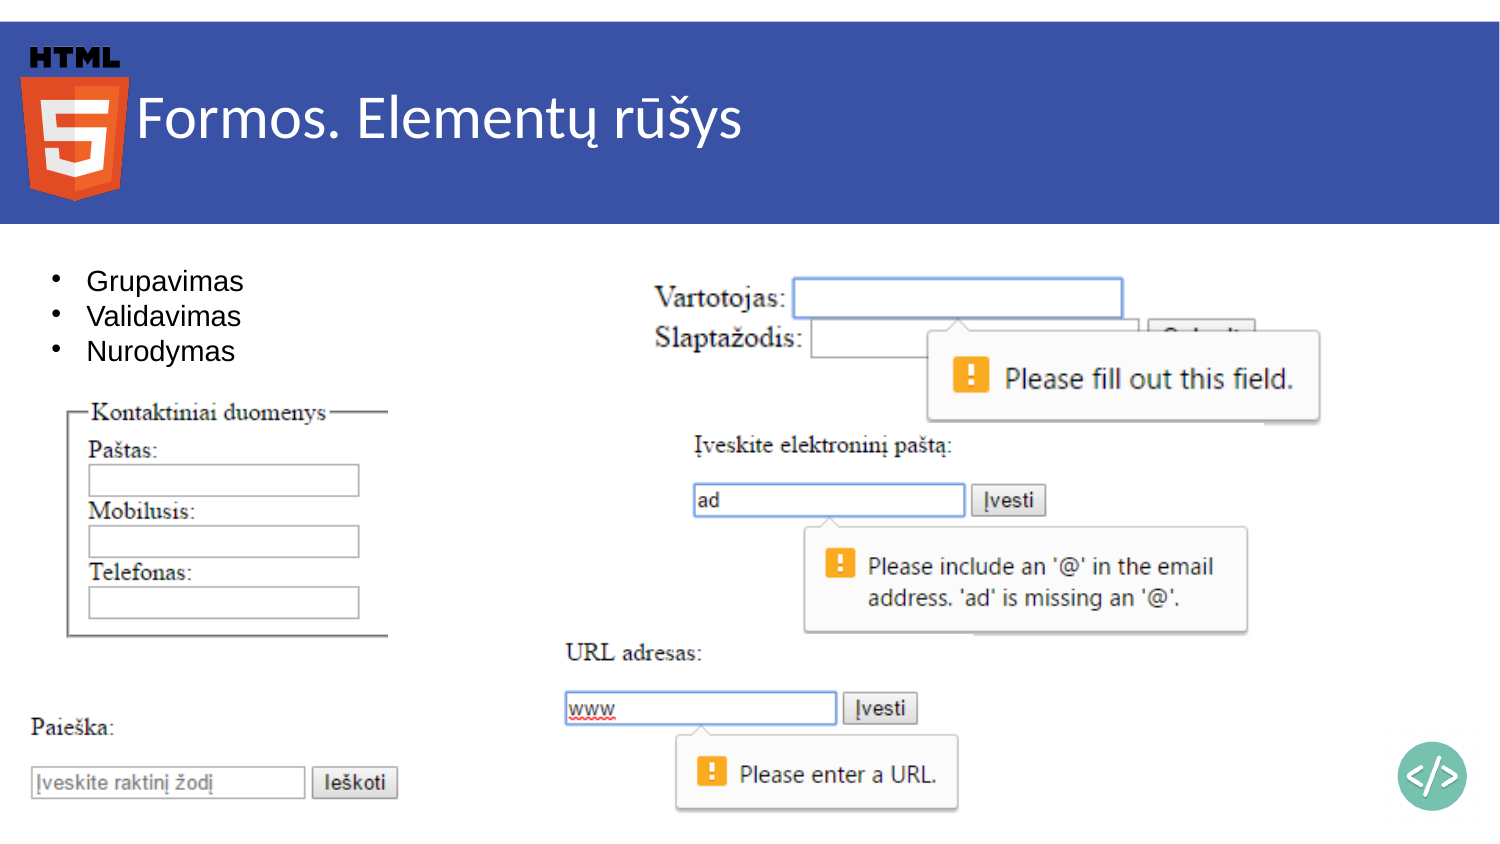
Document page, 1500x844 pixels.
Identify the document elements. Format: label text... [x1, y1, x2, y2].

picture [22, 707, 414, 815]
picture [555, 271, 1342, 827]
picture [20, 46, 130, 201]
picture [59, 389, 388, 657]
picture [1381, 725, 1483, 827]
text_box Grupavimas Validavimas Nurodymas [36, 247, 1389, 789]
text_box Formos. Elementų rūšys [122, 72, 1500, 167]
